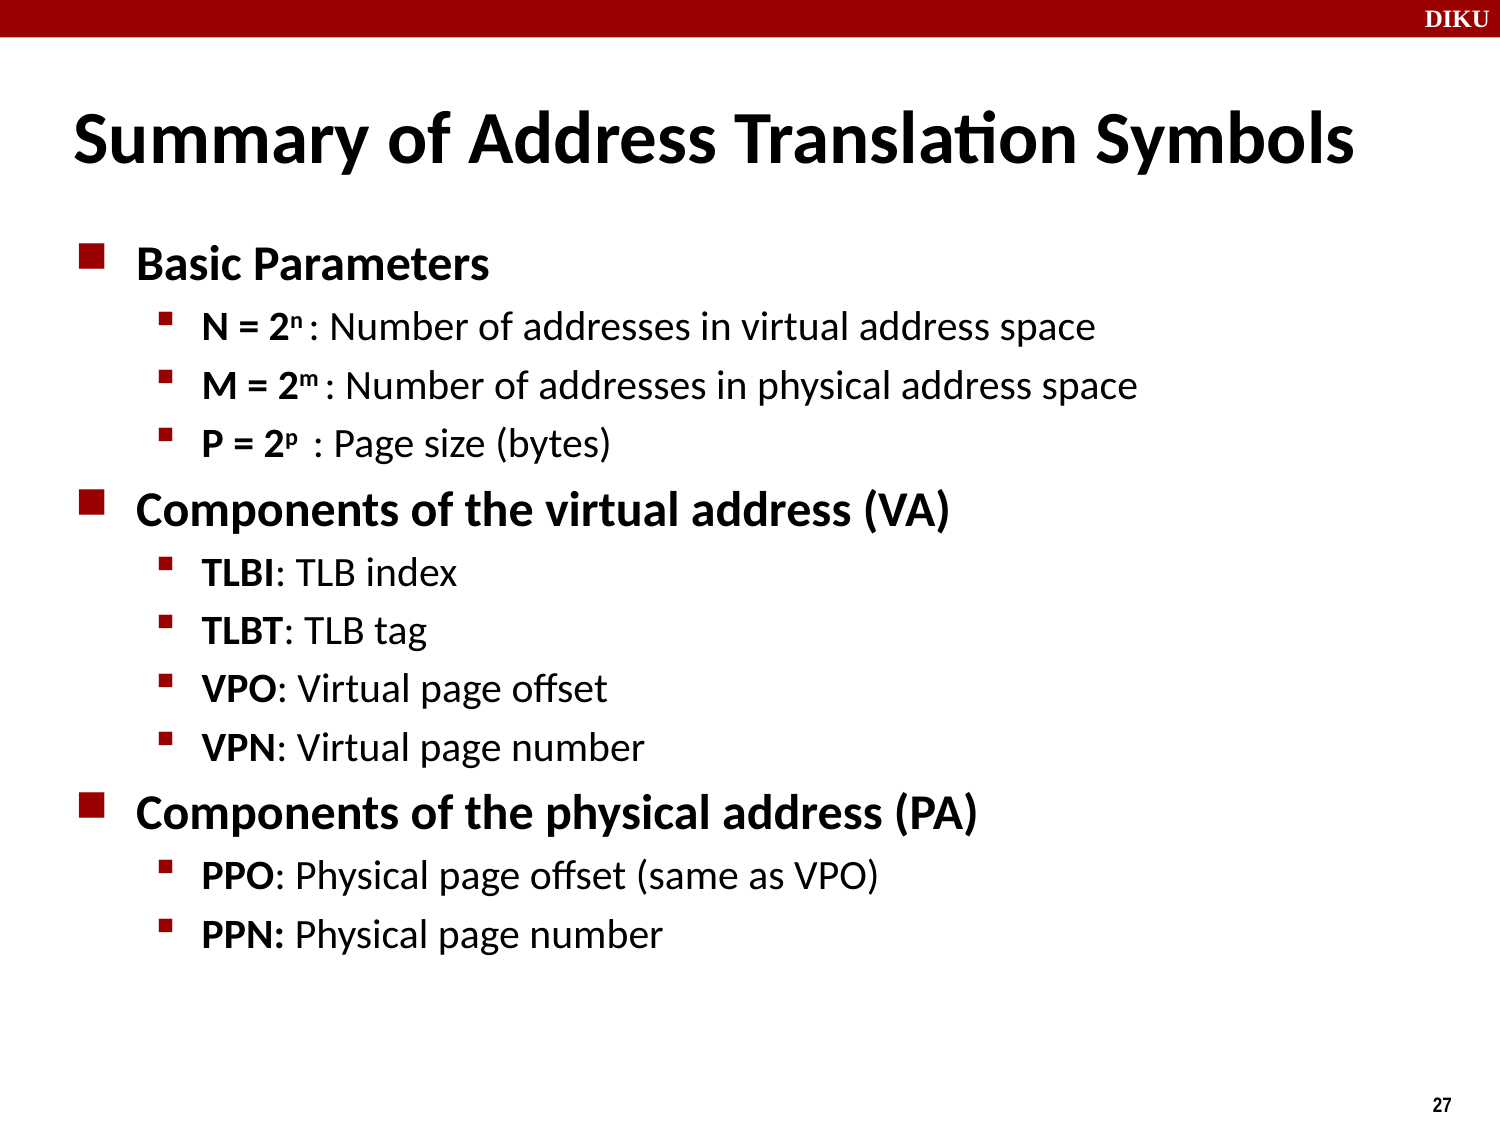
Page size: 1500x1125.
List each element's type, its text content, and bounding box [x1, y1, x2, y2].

text_box Summary of Address Translation Symbols [58, 71, 1425, 197]
text_box Basic Parameters N = 2n : Number of addresses in virtual address space M = 2m : Number of addresses in physical address space P = 2p : Page size (bytes) Components of the virtual address (VA) TLBI: TLB index TLBT: TLB tag VPO: Virtual page offset VPN: Virtual page number Components of the physical address (PA) PPO: Physical page offset (same as VPO) PPN: Physical page number [65, 223, 1361, 1088]
